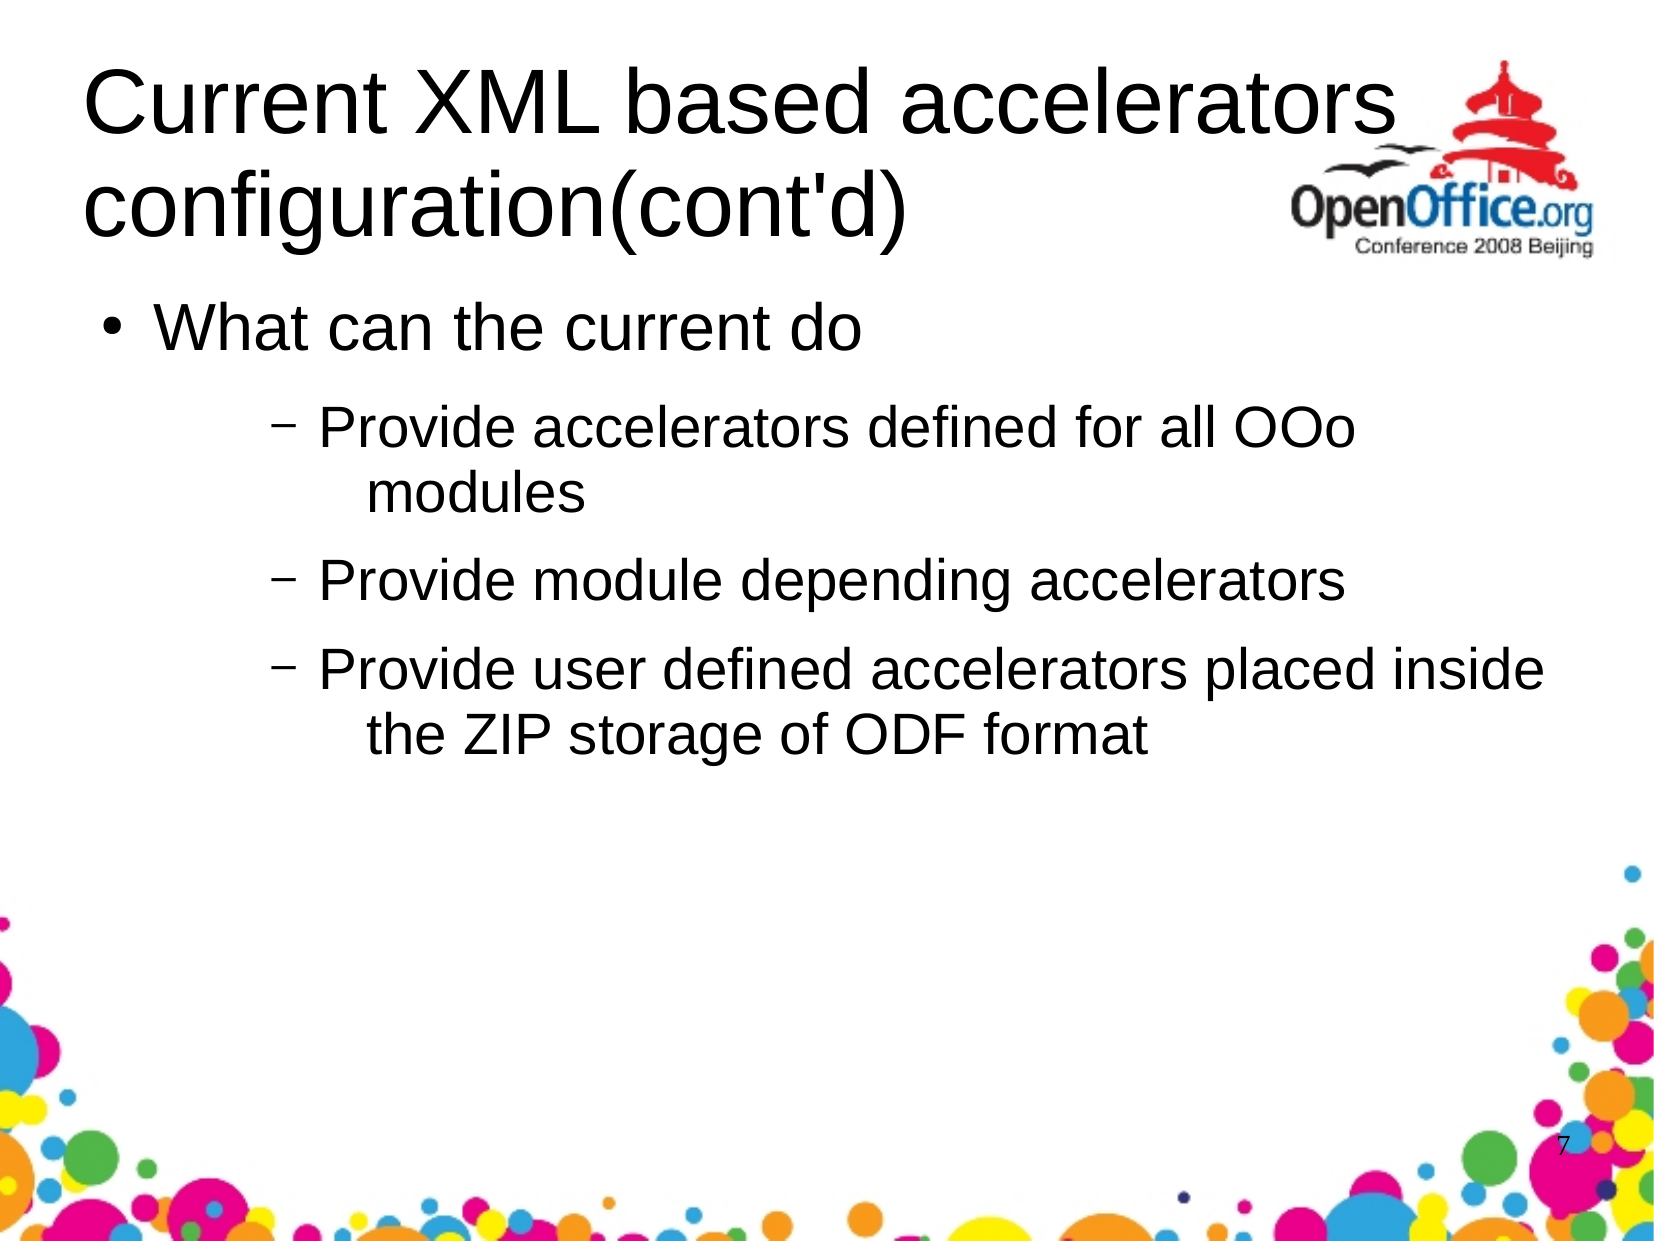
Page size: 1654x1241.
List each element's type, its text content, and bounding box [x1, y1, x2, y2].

title Current XML based accelerators configuration(cont'd) [82, 49, 1571, 257]
list What can the current do Provide accelerators defined for all OOo modules Provide module depending accelerators Provide user defined accelerators placed inside the ZIP storage of ODF format [82, 290, 1571, 1109]
picture [0, 0, 1654, 1241]
